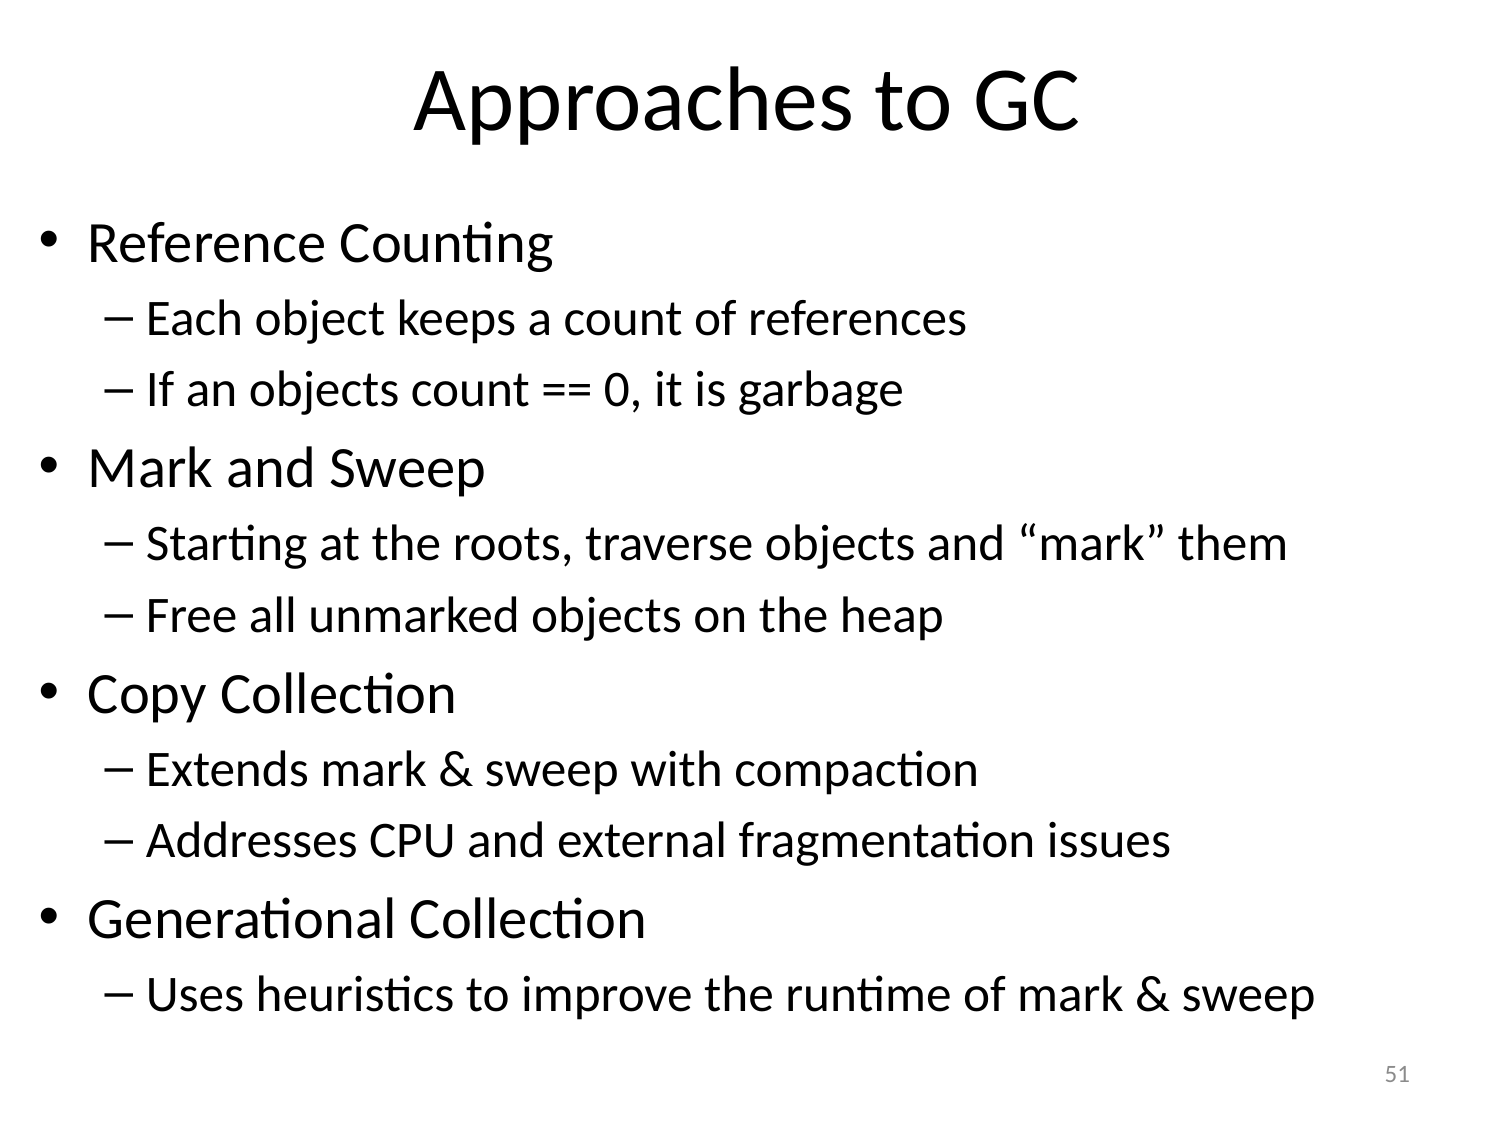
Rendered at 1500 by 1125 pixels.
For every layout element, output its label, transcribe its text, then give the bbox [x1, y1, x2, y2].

list Reference Counting Each object keeps a count of references If an objects count == 0, it is garbage Mark and Sweep Starting at the roots, traverse objects and “mark” them Free all unmarked objects on the heap Copy Collection Extends mark & sweep with compaction Addresses CPU and external fragmentation issues Generational Collection Uses heuristics to improve the runtime of mark & sweep [23, 195, 1468, 1040]
title Approaches to GC [7, 0, 1488, 188]
slide_number <number> [1074, 1042, 1425, 1103]
